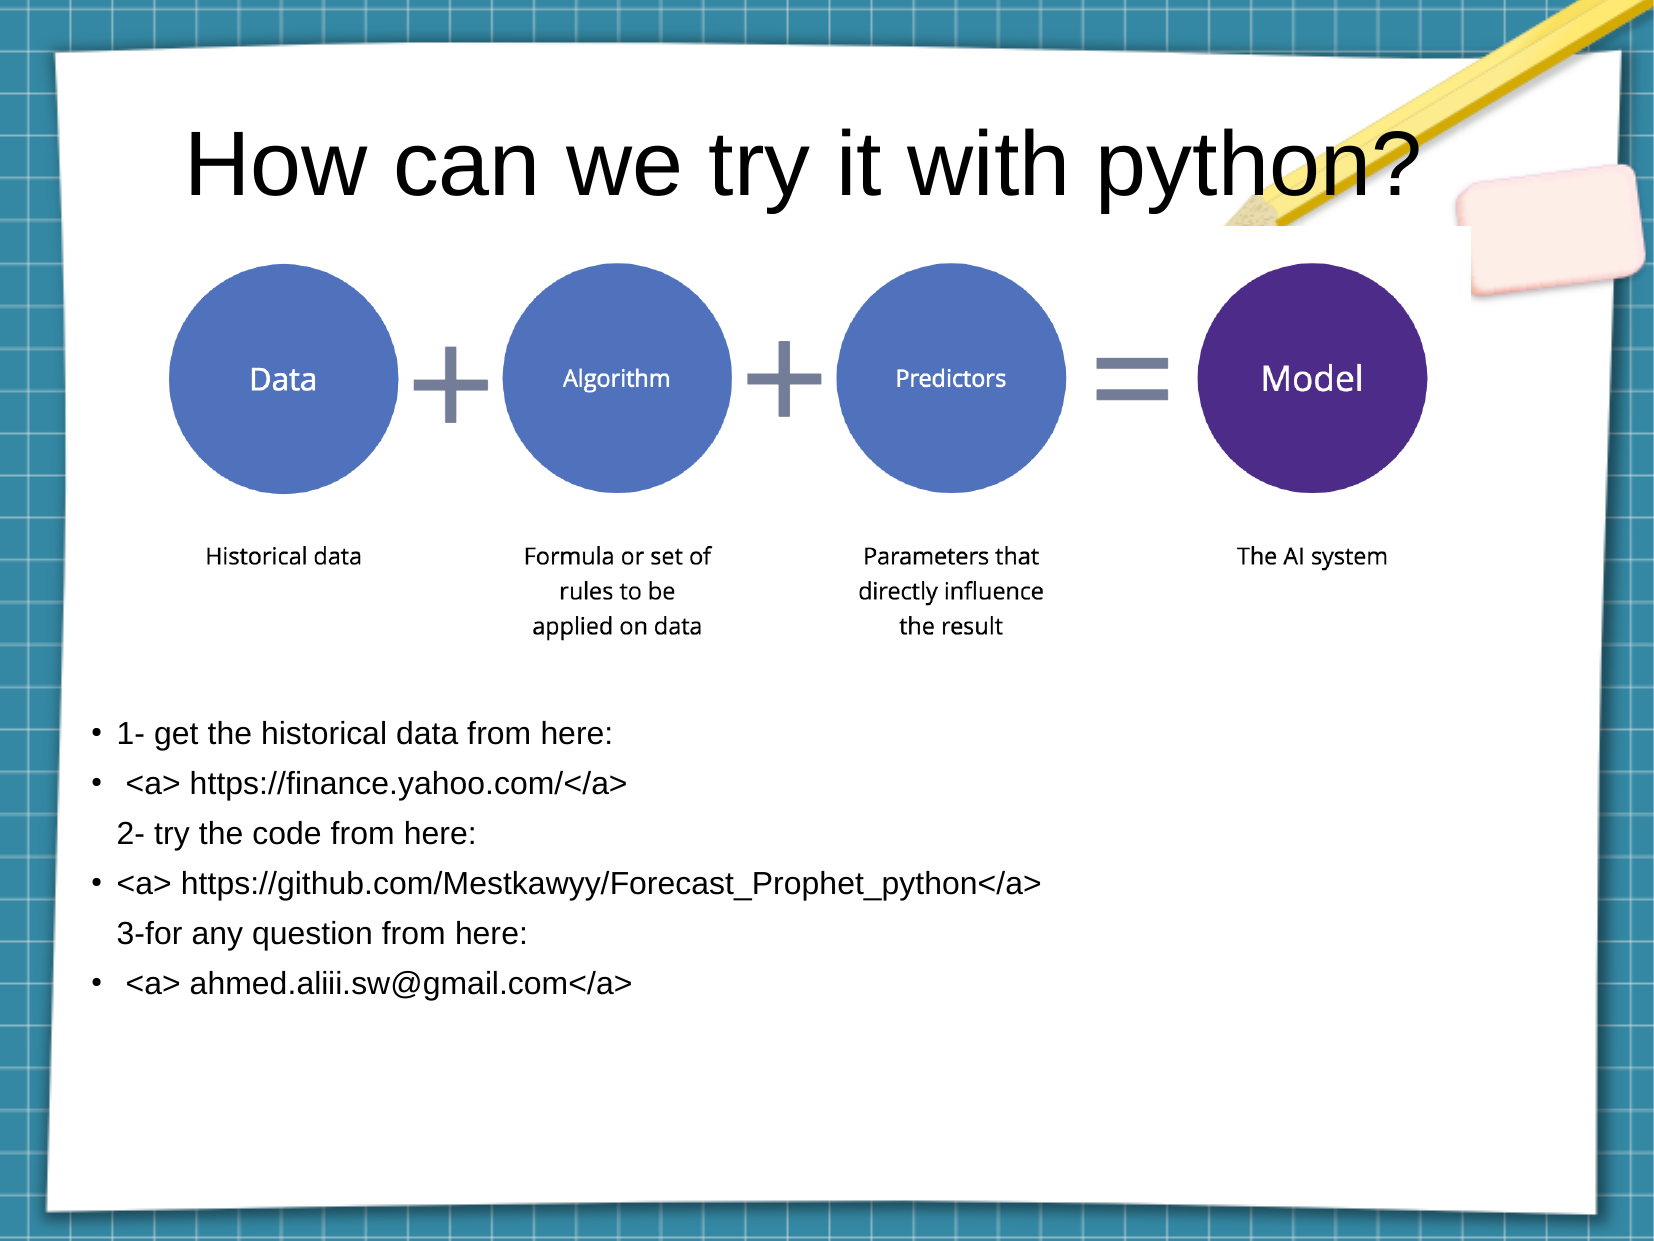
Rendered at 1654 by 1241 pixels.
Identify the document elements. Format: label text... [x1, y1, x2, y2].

title How can we try it with python? [60, 60, 1549, 268]
list 1- get the historical data from here: <a> https://finance.yahoo.com/</a> 2- try the code from here: <a> https://github.com/Mestkawyy/Forecast_Prophet_python</a> 3-for any question from here: <a> ahmed.aliii.sw@gmail.com</a> [82, 665, 1571, 1009]
picture [0, 0, 1654, 1241]
